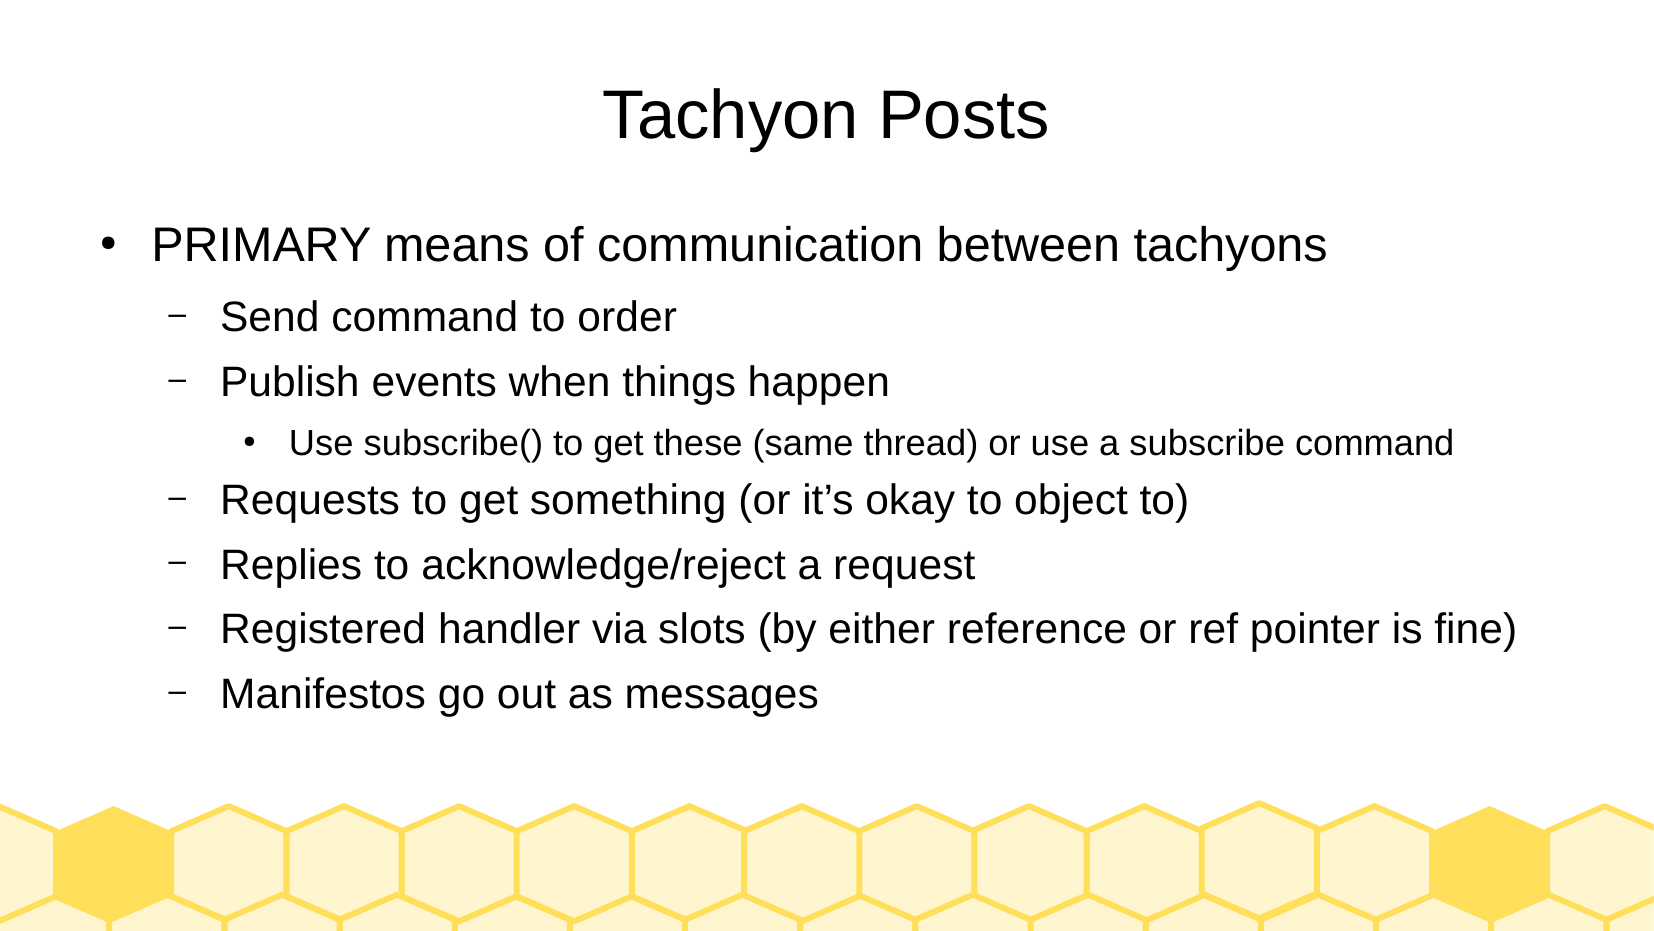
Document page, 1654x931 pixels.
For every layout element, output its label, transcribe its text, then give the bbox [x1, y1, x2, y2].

title Tachyon Posts [82, 37, 1571, 193]
list PRIMARY means of communication between tachyons Send command to order Publish events when things happen Use subscribe() to get these (same thread) or use a subscribe command Requests to get something (or it’s okay to object to) Replies to acknowledge/reject a request Registered handler via slots (by either reference or ref pointer is fine) Manifestos go out as messages [82, 217, 1538, 758]
